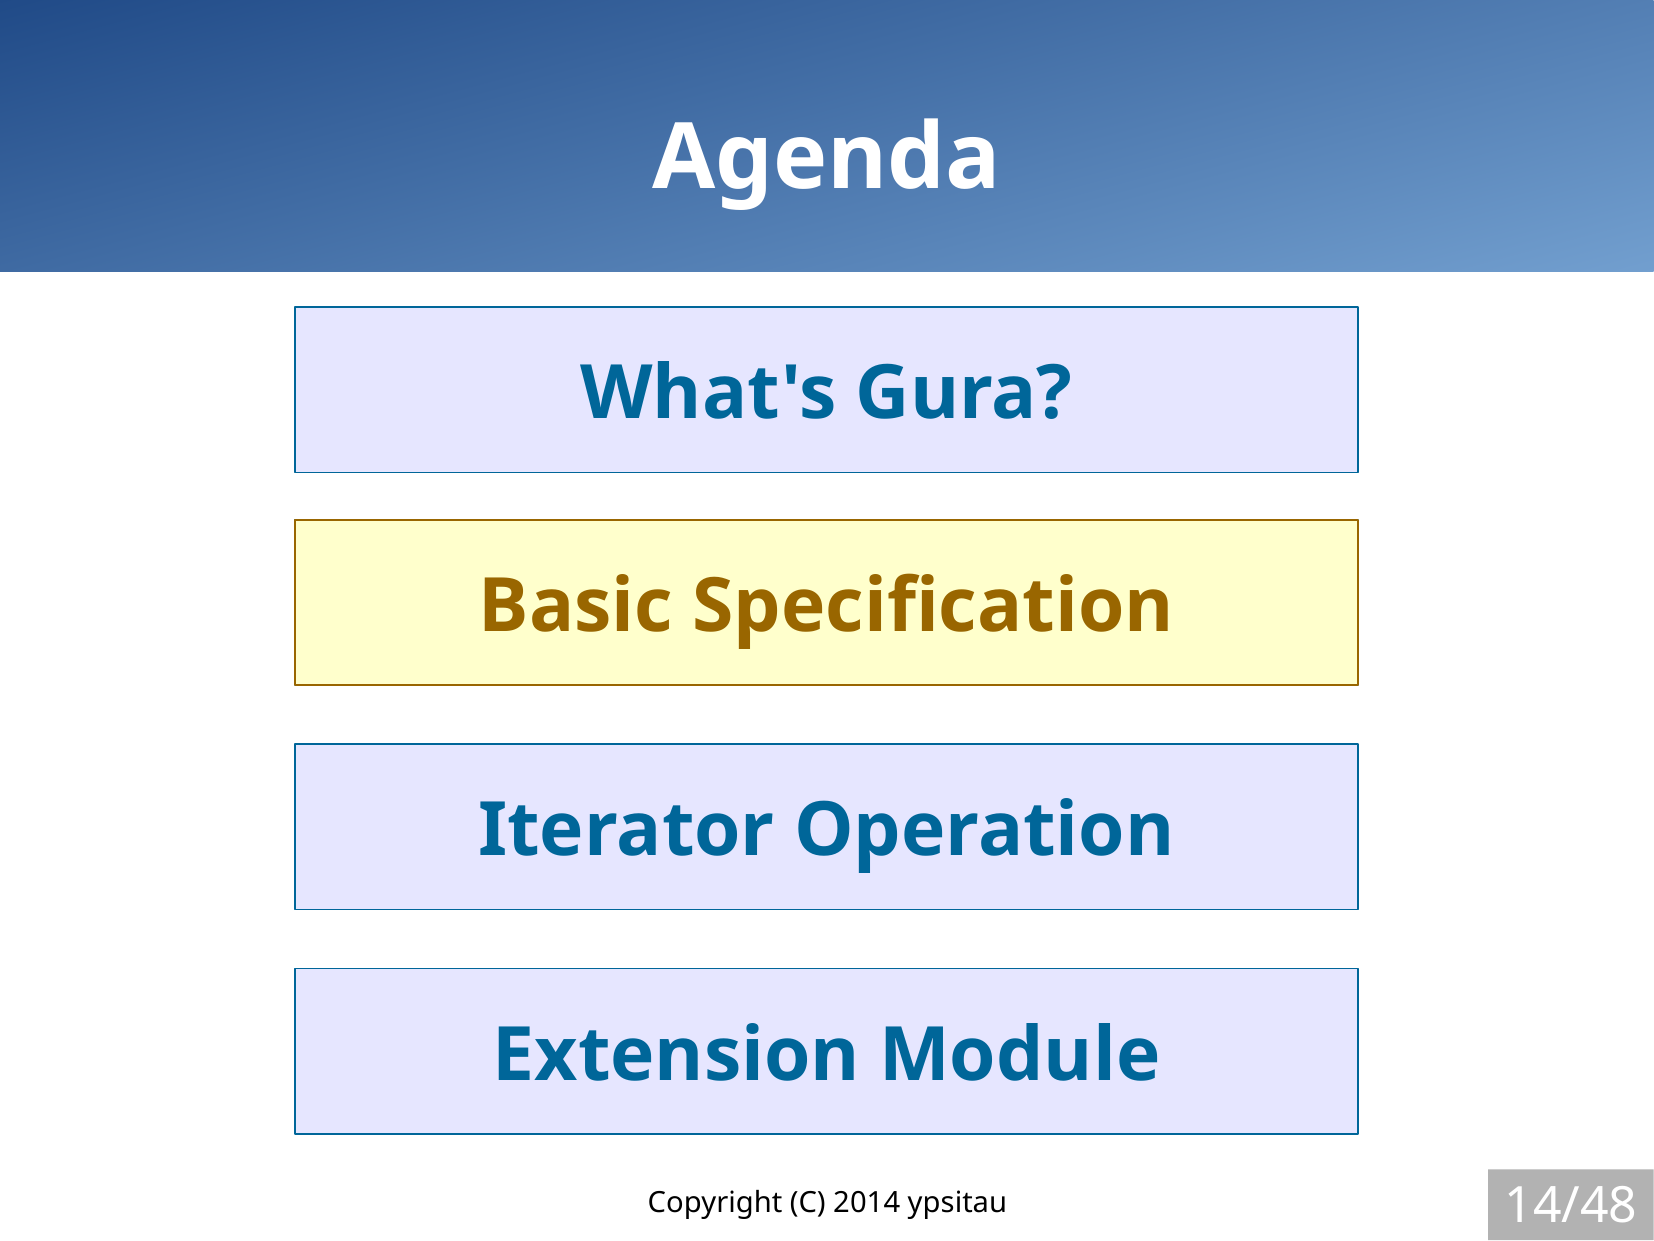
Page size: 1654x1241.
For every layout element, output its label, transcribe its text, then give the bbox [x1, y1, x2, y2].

text_box Iterator Operation [295, 744, 1359, 910]
title Agenda [82, 49, 1571, 257]
text_box Basic Specification [295, 519, 1359, 686]
text_box What's Gura? [295, 307, 1359, 473]
text_box Extension Module [295, 968, 1359, 1134]
